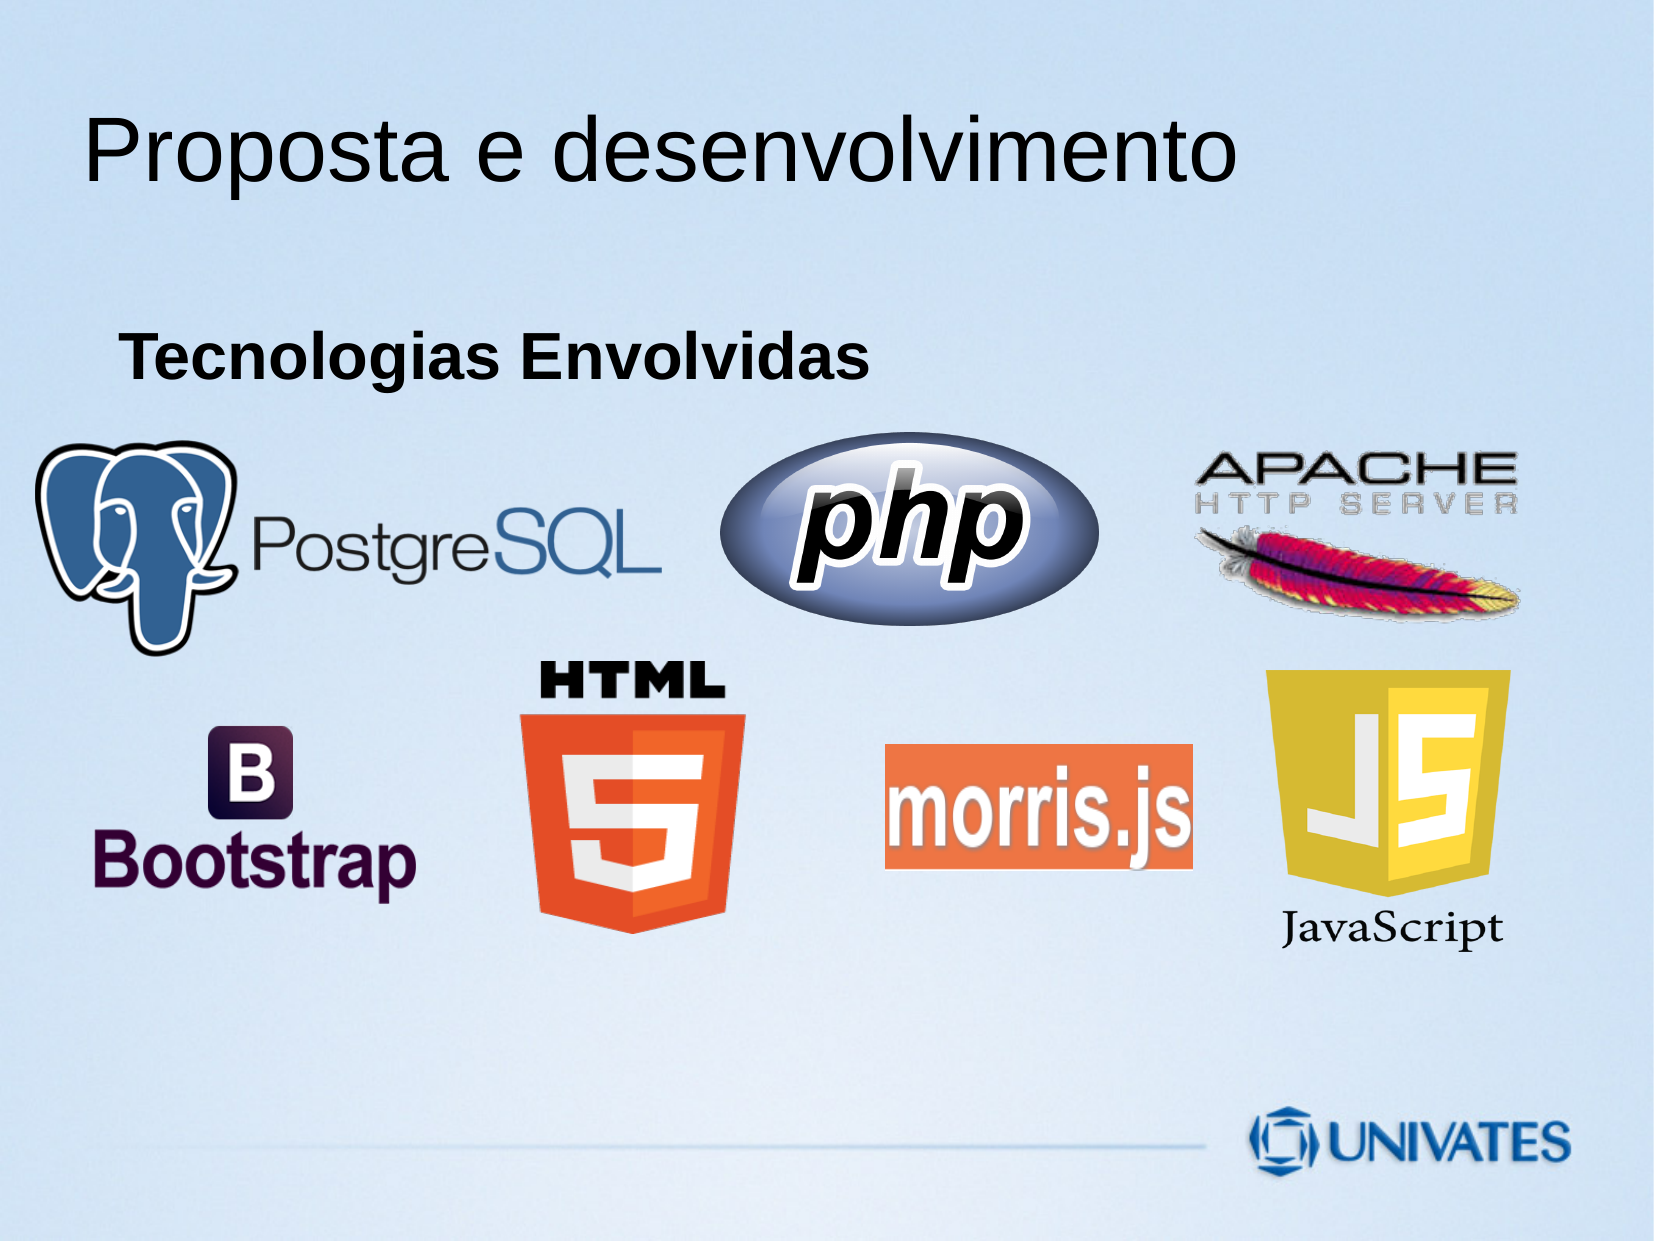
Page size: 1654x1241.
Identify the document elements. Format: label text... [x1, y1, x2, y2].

picture [0, 0, 1654, 1241]
text_box Tecnologias Envolvidas [82, 318, 1571, 1039]
title Proposta e desenvolvimento [82, 49, 1571, 257]
